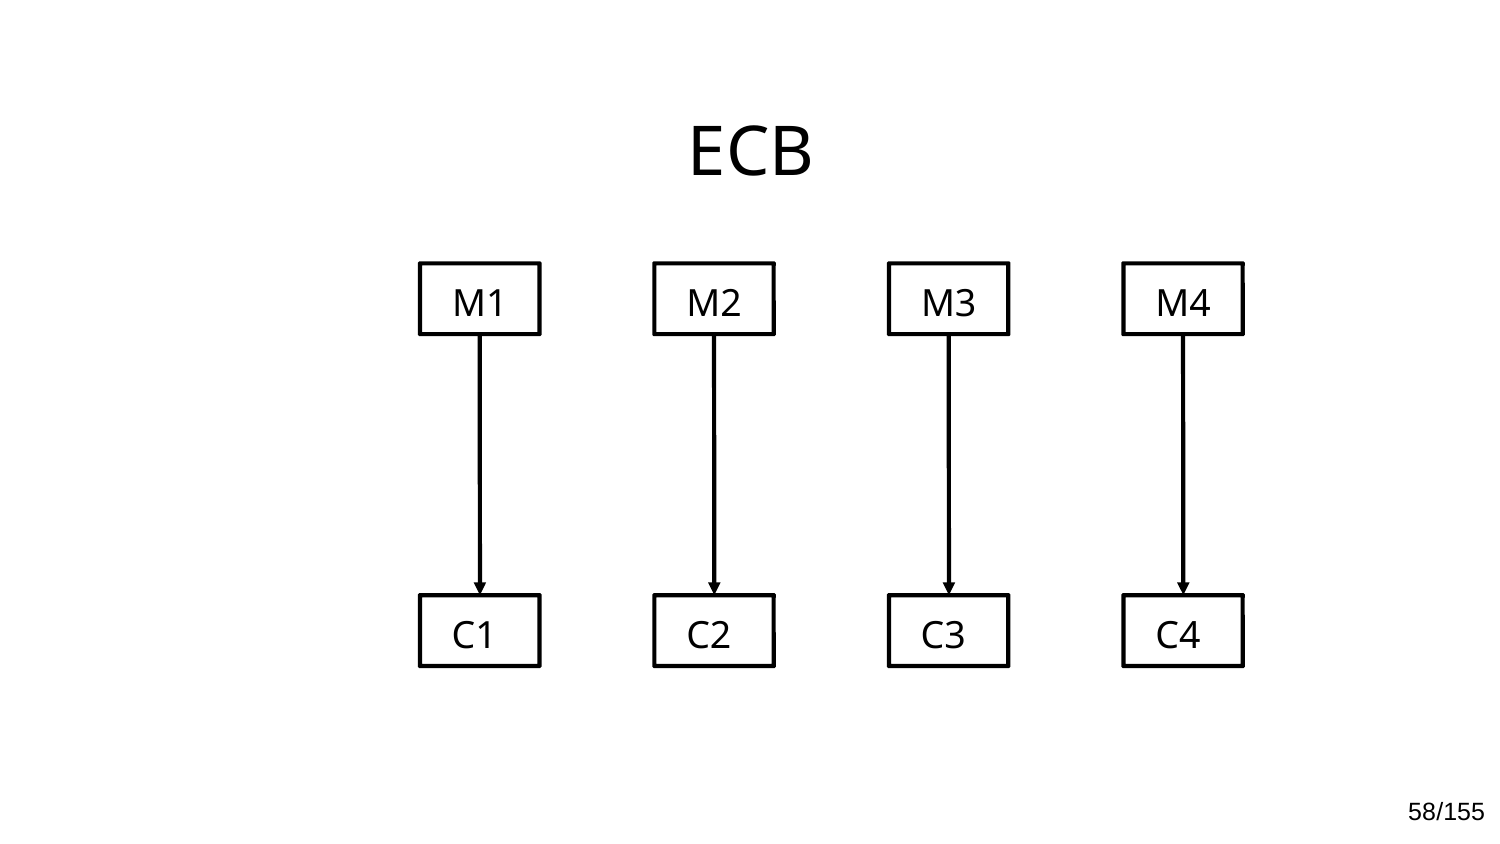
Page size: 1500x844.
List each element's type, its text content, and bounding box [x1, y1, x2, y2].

text_box C4 [1140, 602, 1216, 664]
text_box [1123, 263, 1243, 335]
text_box M2 [671, 271, 758, 332]
text_box [654, 263, 774, 335]
text_box [420, 595, 540, 666]
text_box C3 [905, 602, 982, 664]
text_box C2 [671, 602, 747, 664]
text_box [889, 263, 1009, 335]
text_box [420, 263, 540, 335]
text_box M3 [905, 271, 992, 332]
title ECB [121, 78, 1381, 217]
text_box C1 [436, 602, 513, 664]
text_box M4 [1140, 271, 1227, 332]
text_box [1123, 595, 1243, 667]
text_box M1 [436, 271, 523, 332]
text_box [654, 595, 774, 667]
text_box [889, 595, 1009, 667]
